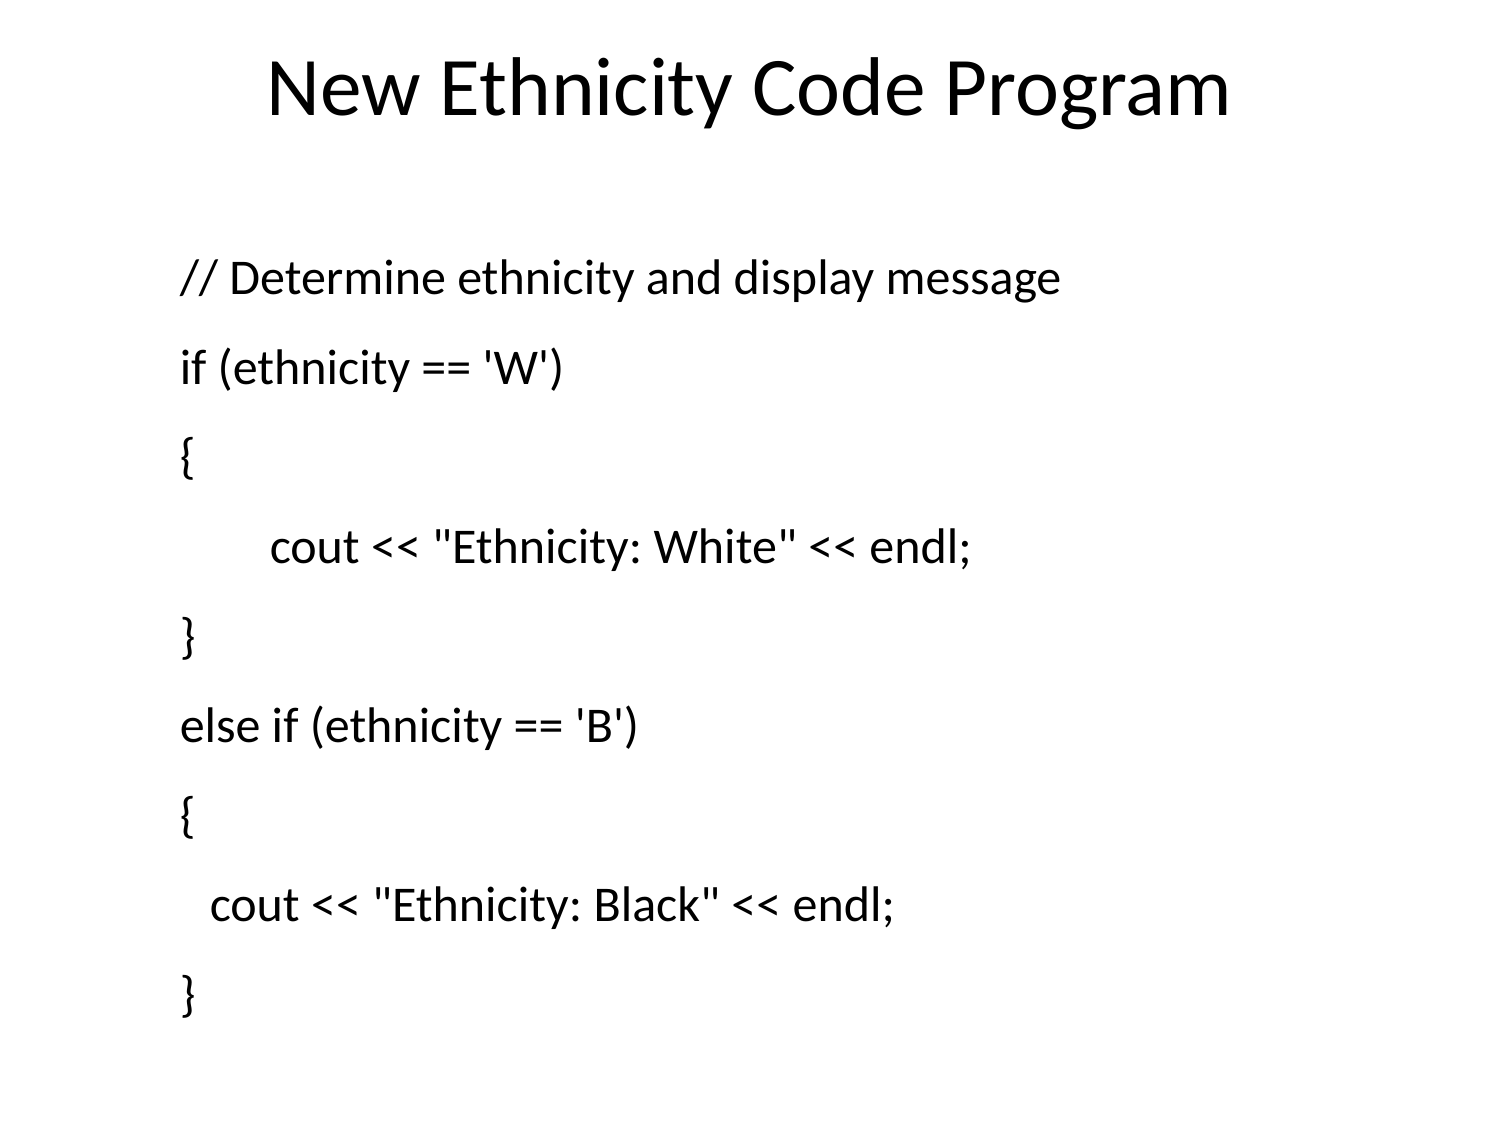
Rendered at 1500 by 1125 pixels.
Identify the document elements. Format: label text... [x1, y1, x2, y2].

title New Ethnicity Code Program [75, 24, 1425, 175]
list // Determine ethnicity and display message if (ethnicity == 'W') { cout << "Ethnicity: White" << endl; } else if (ethnicity == 'B') { cout << "Ethnicity: Black" << endl; } [75, 237, 1450, 955]
